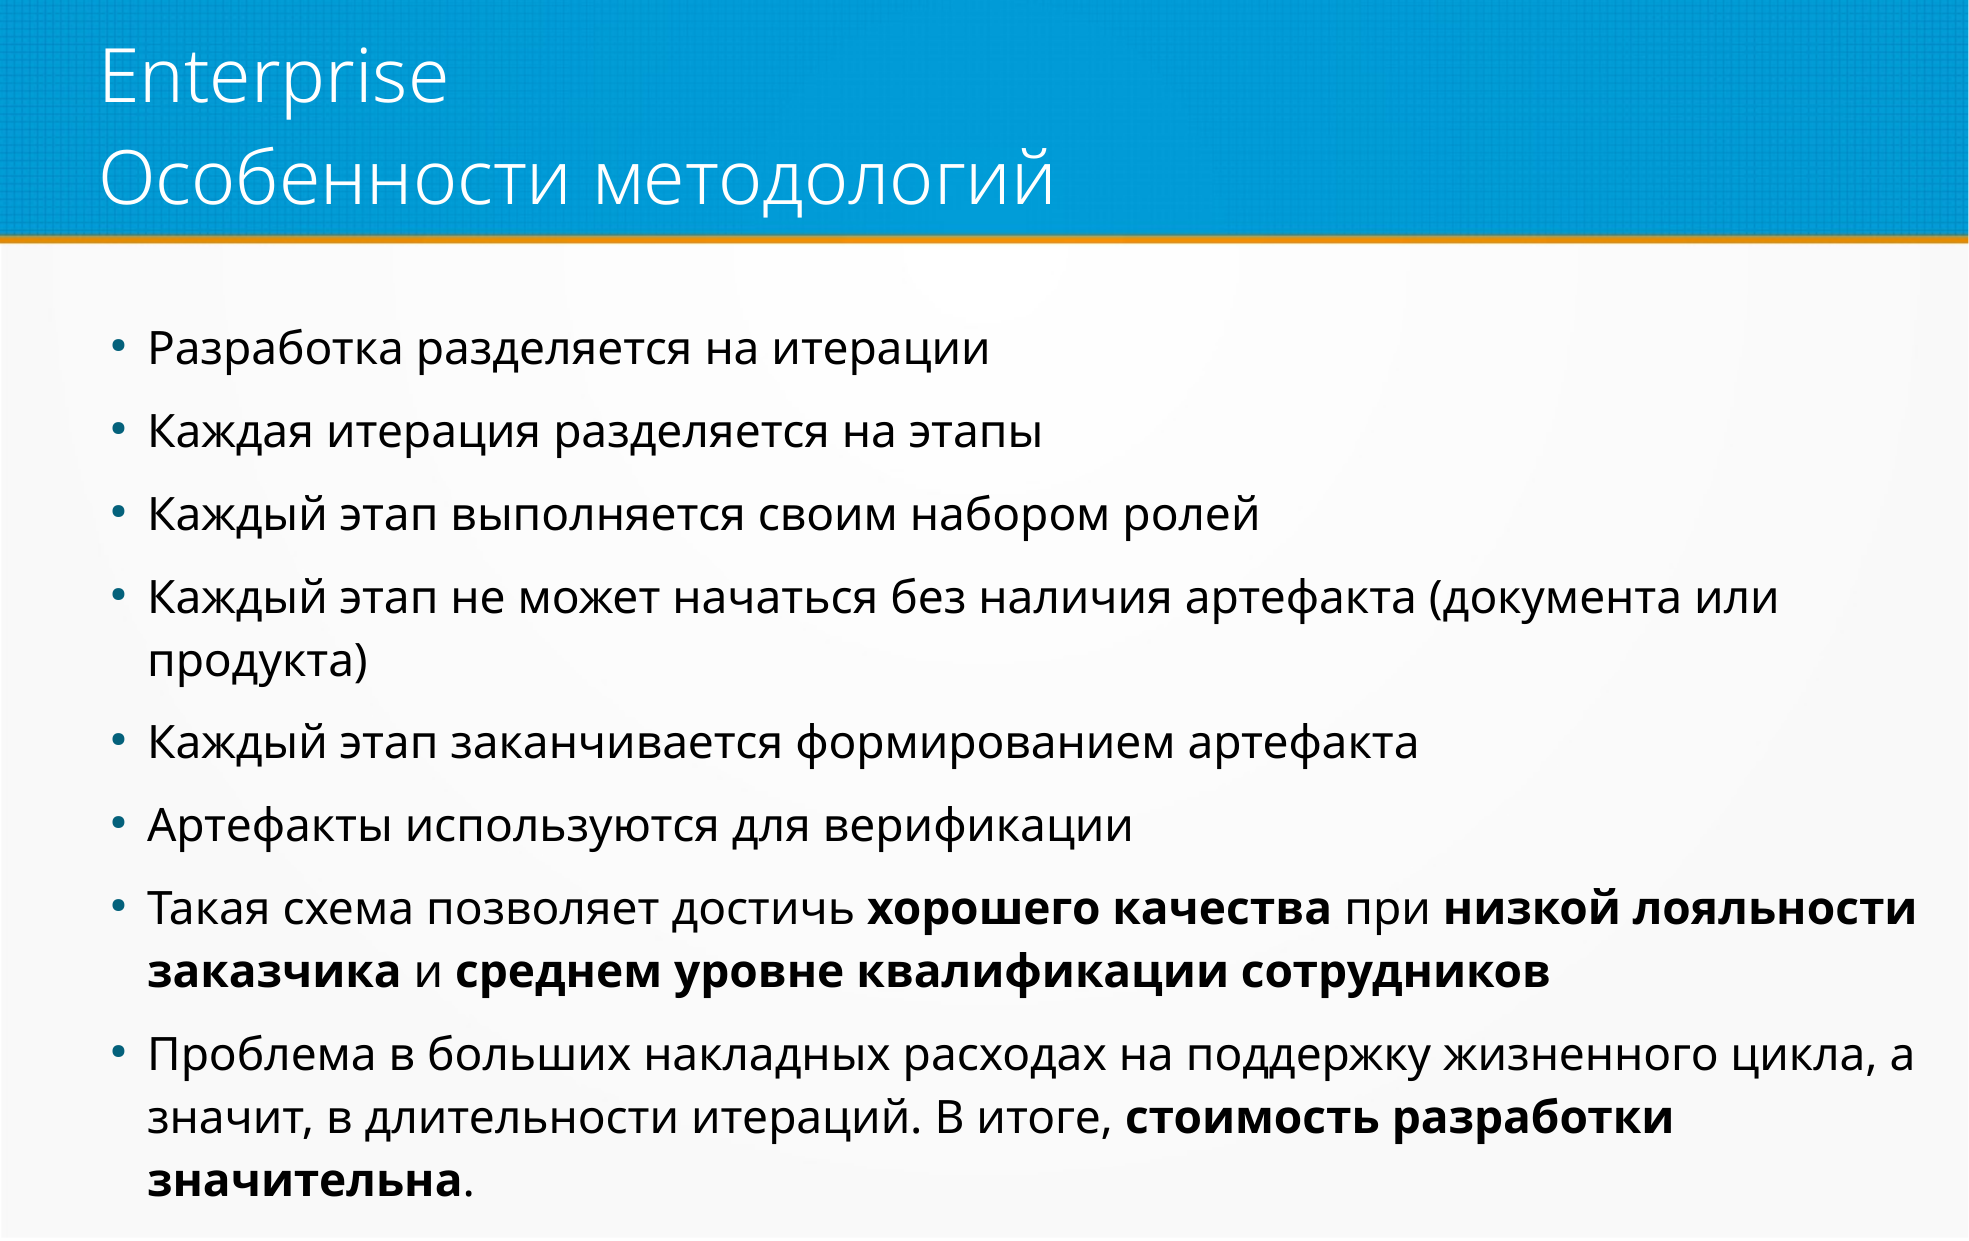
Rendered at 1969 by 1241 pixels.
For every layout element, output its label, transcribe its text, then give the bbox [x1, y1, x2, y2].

list Разработка разделяется на итерации Каждая итерация разделяется на этапы Каждый этап выполняется своим набором ролей Каждый этап не может начаться без наличия артефакта (документа или продукта) Каждый этап заканчивается формированием артефакта Артефакты используются для верификации Такая схема позволяет достичь хорошего качества при низкой лояльности заказчика и среднем уровне квалификации сотрудников Проблема в больших накладных расходах на поддержку жизненного цикла, а значит, в длительности итераций. В итоге, стоимость разработки значительна. [98, 315, 1969, 1217]
title Enterprise Особенности методологий [98, 19, 1961, 227]
picture [0, 233, 1969, 1241]
